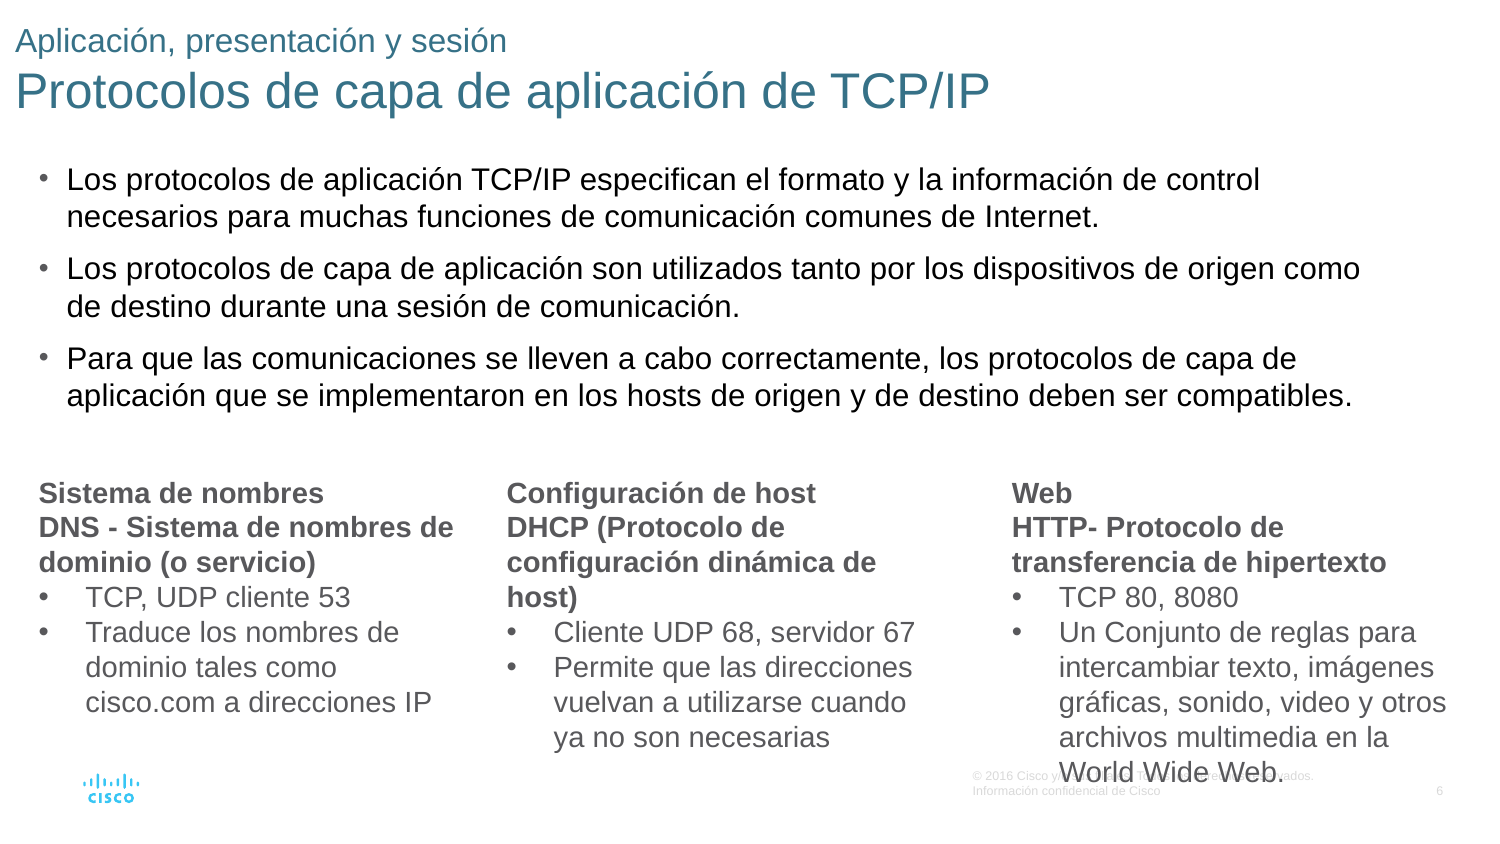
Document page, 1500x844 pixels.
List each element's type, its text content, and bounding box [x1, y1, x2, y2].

title Aplicación, presentación y sesión Protocolos de capa de aplicación de TCP/IP [0, 6, 1500, 131]
text_box Web HTTP- Protocolo de transferencia de hipertexto TCP 80, 8080 Un Conjunto de reglas para intercambiar texto, imágenes gráficas, sonido, video y otros archivos multimedia en la World Wide Web. [997, 466, 1477, 823]
text_box Configuración de host DHCP (Protocolo de configuración dinámica de host) Cliente UDP 68, servidor 67 Permite que las direcciones vuelvan a utilizarse cuando ya no son necesarias [491, 466, 948, 788]
list Los protocolos de aplicación TCP/IP especifican el formato y la información de control necesarios para muchas funciones de comunicación comunes de Internet. Los protocolos de capa de aplicación son utilizados tanto por los dispositivos de origen como de destino durante una sesión de comunicación. Para que las comunicaciones se lleven a cabo correctamente, los protocolos de capa de aplicación que se implementaron en los hosts de origen y de destino deben ser compatibles. [23, 151, 1416, 446]
text_box Sistema de nombres DNS - Sistema de nombres de dominio (o servicio) TCP, UDP cliente 53 Traduce los nombres de dominio tales como cisco.com a direcciones IP [23, 466, 480, 761]
